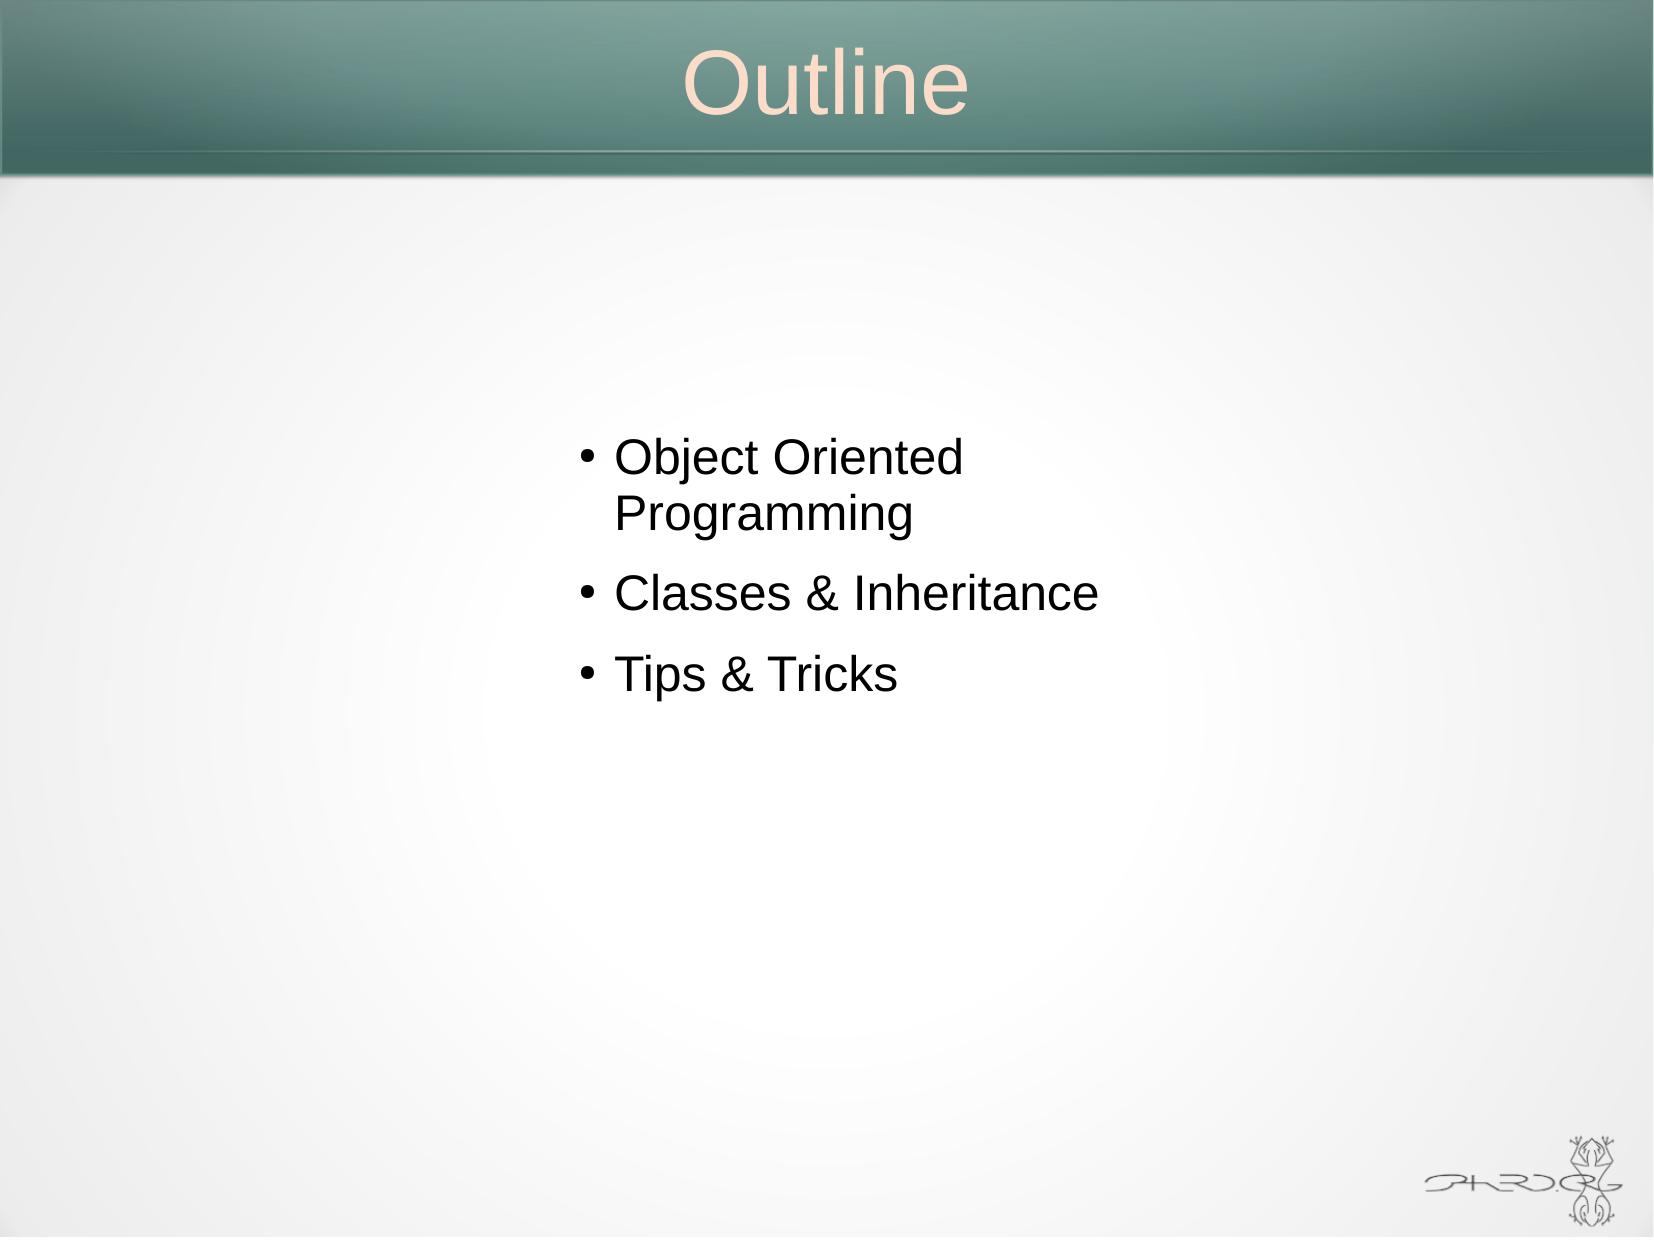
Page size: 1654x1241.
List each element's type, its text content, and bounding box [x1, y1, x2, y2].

title Outline [82, 11, 1571, 154]
text_box Object Oriented Programming Classes & Inheritance Tips & Tricks [578, 429, 1217, 704]
picture [0, 0, 1654, 1237]
